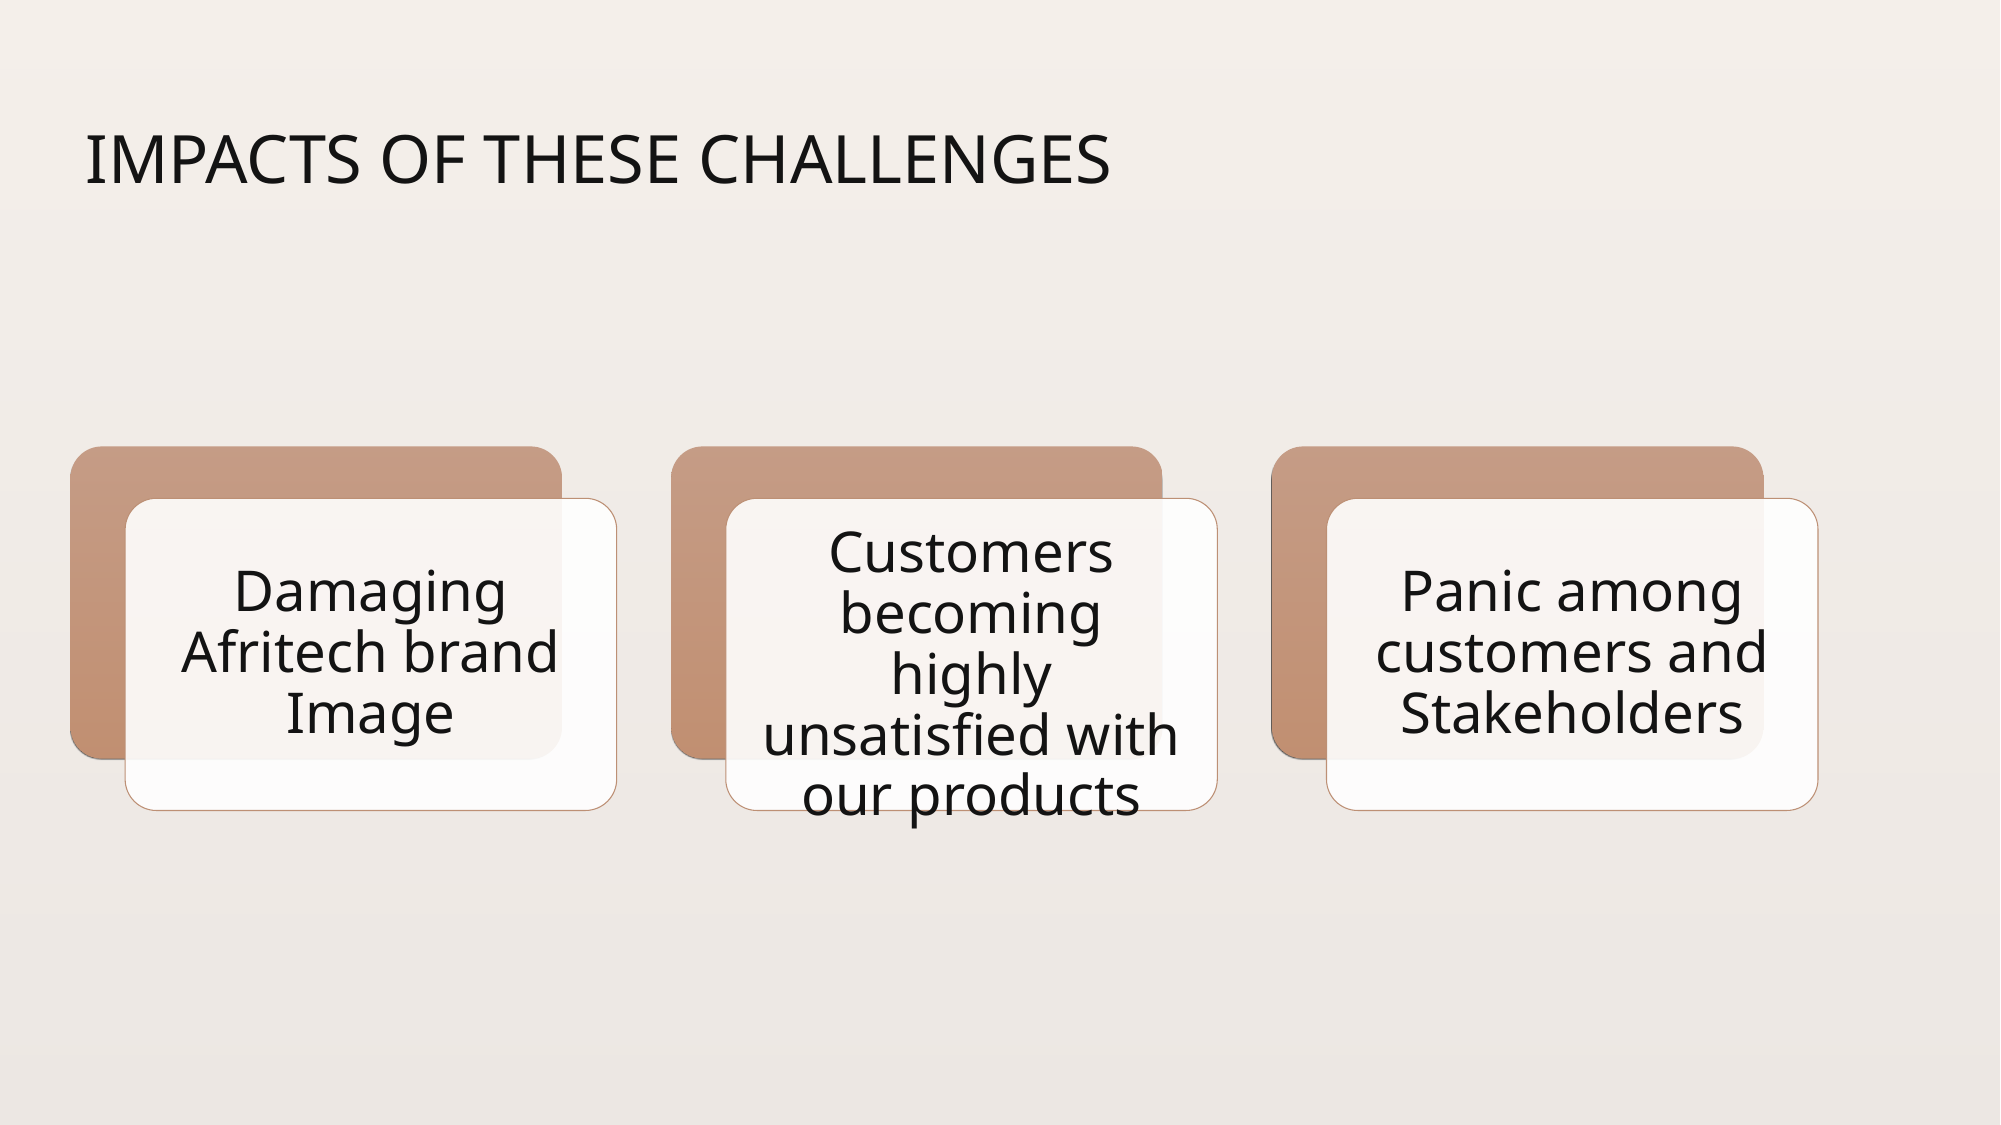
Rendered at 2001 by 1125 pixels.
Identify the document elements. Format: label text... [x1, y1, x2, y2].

text_box [70, 446, 563, 759]
title Impacts of these challenges [70, 46, 1819, 206]
text_box Panic among customers and Stakeholders [1326, 498, 1819, 811]
text_box [671, 446, 1163, 759]
text_box Damaging Afritech brand Image [125, 498, 617, 811]
text_box [1271, 446, 1764, 759]
text_box Customers becoming highly unsatisfied with our products [725, 498, 1218, 811]
